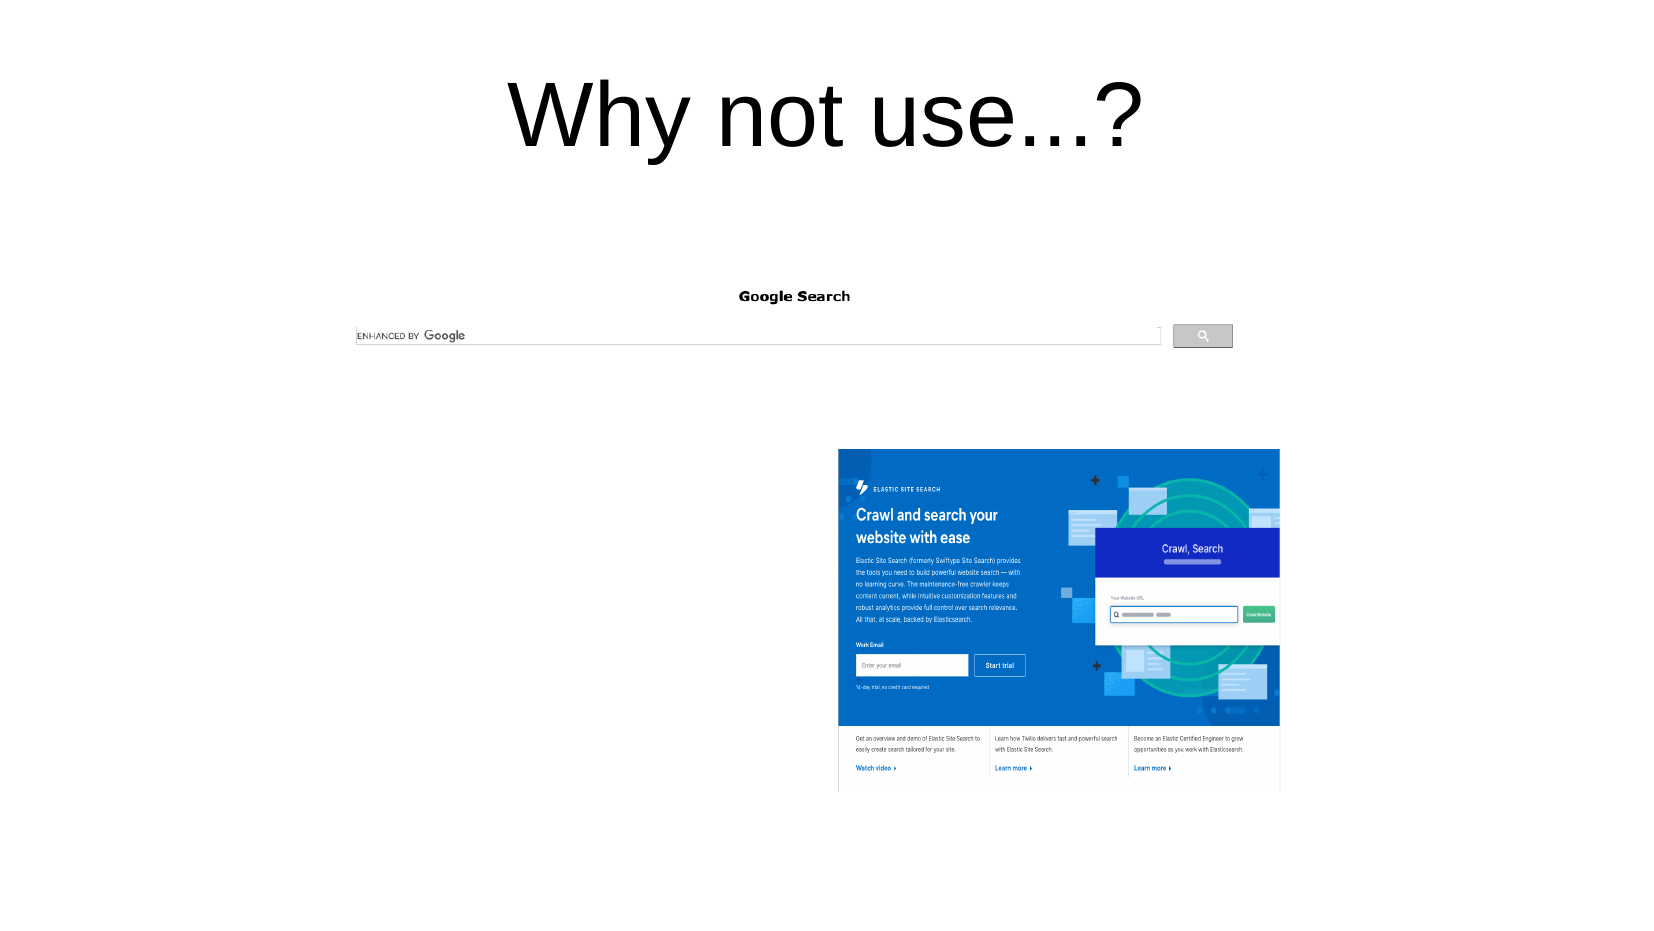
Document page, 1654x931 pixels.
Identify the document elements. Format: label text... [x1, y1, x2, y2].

picture [329, 271, 1252, 367]
title Why not use...? [82, 37, 1571, 193]
picture [838, 448, 1281, 792]
